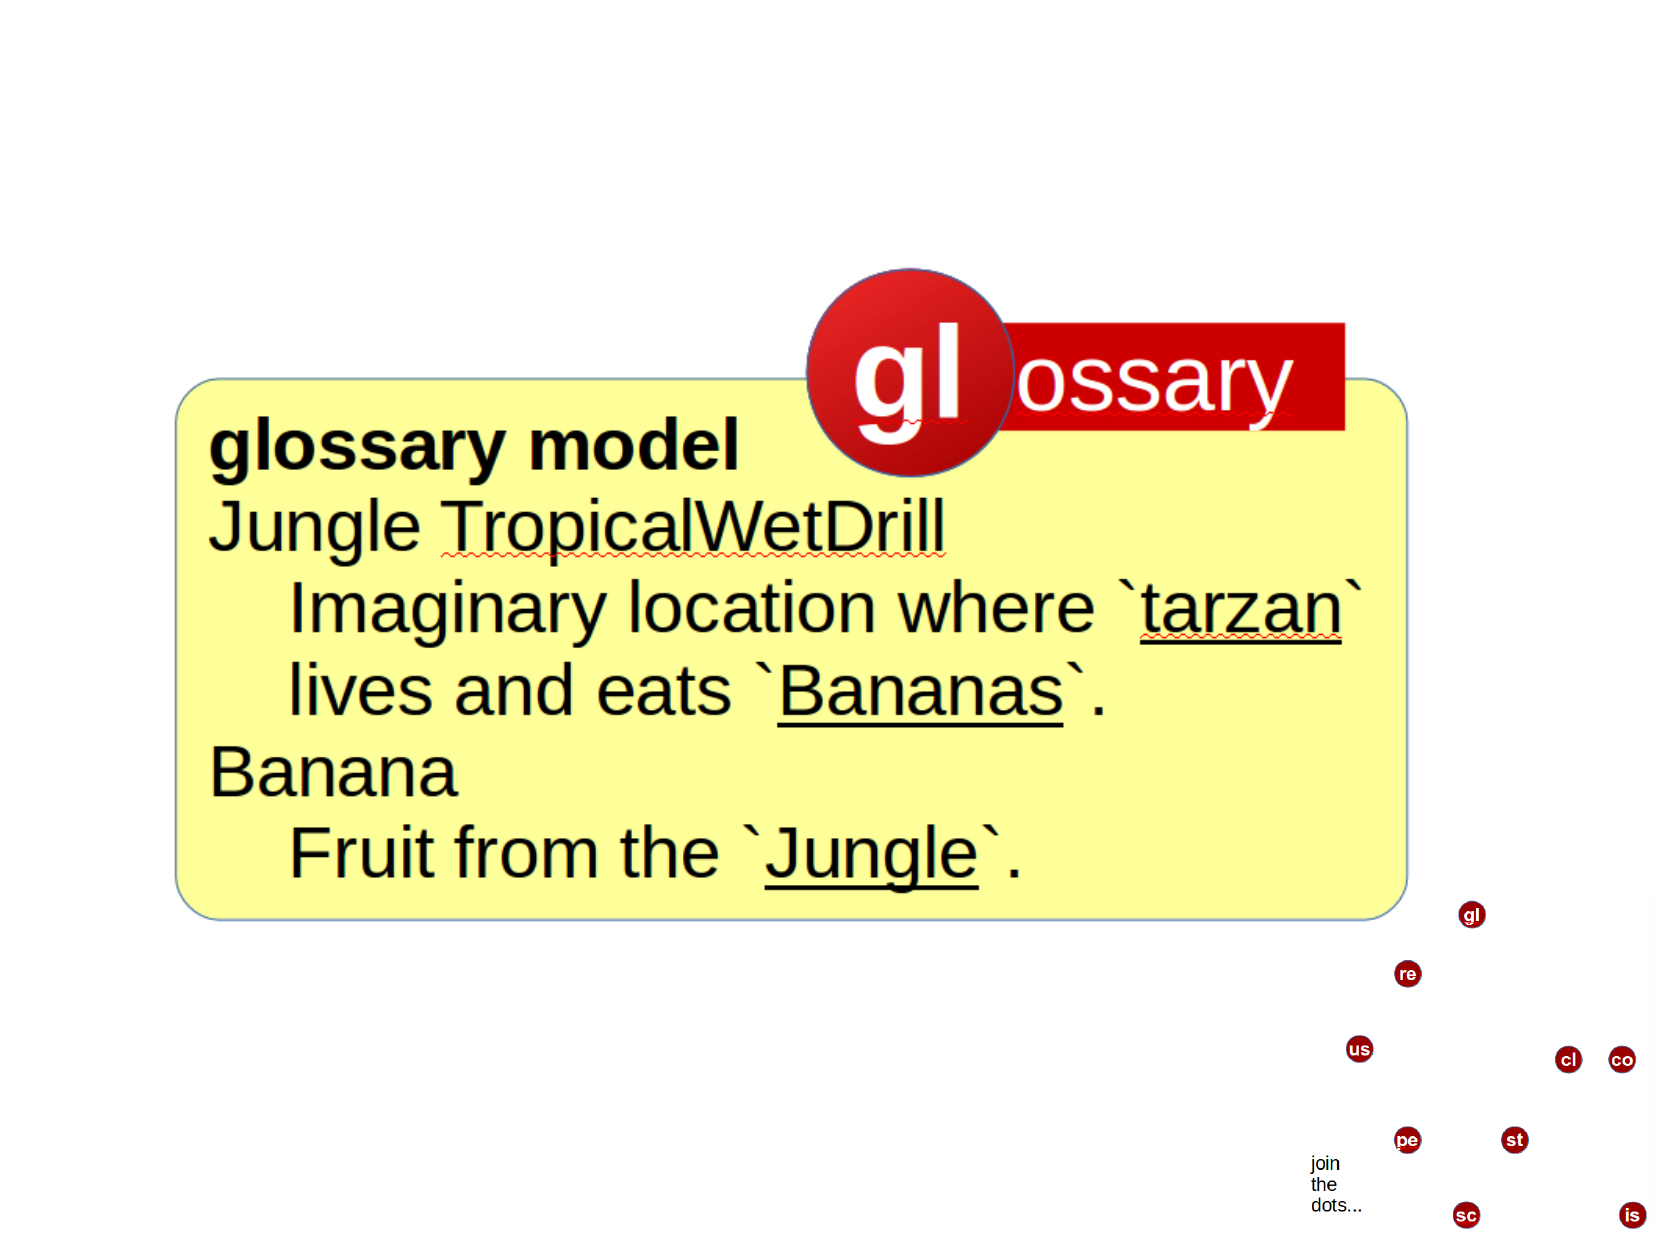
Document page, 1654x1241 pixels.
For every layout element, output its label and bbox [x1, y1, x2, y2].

picture [158, 262, 1654, 1229]
